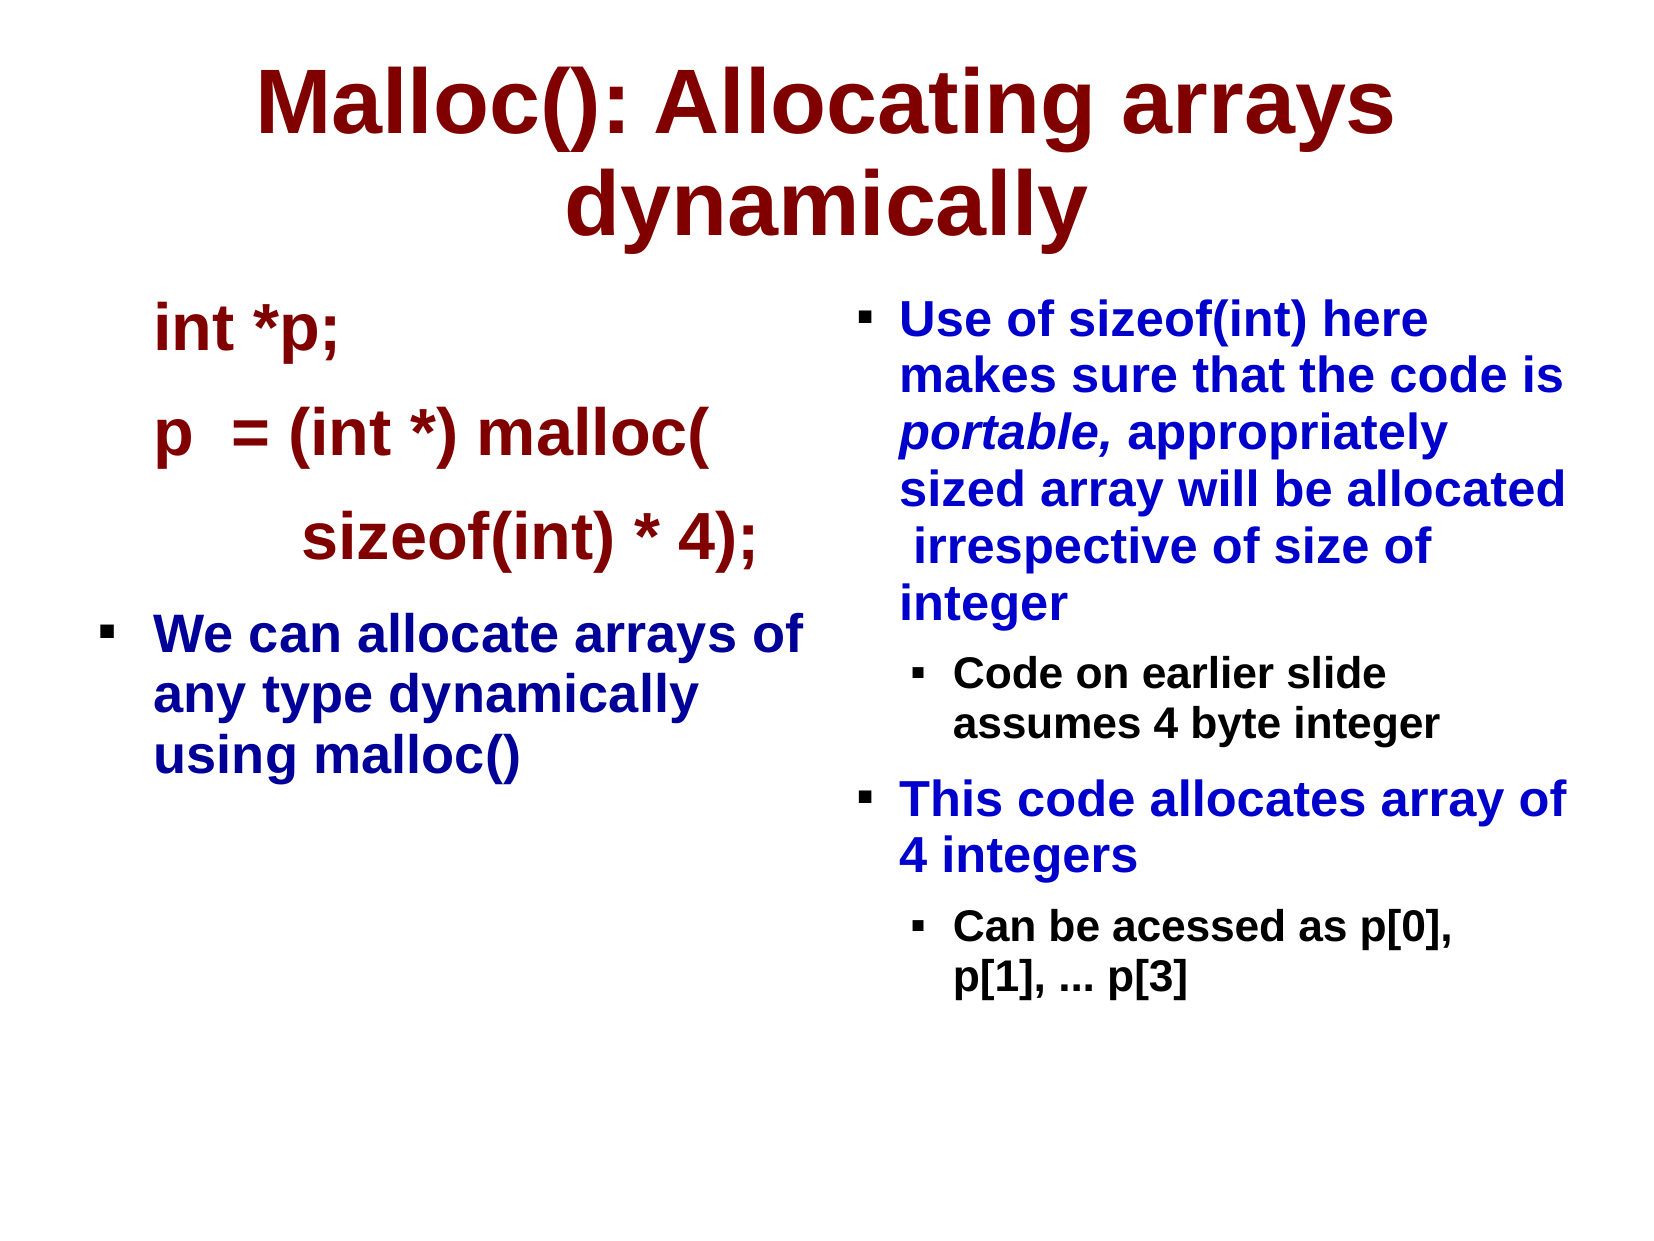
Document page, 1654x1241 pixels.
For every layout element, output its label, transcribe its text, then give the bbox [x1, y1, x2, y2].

list Use of sizeof(int) here makes sure that the code is portable, appropriately sized array will be allocated irrespective of size of integer Code on earlier slide assumes 4 byte integer This code allocates array of 4 integers Can be acessed as p[0], p[1], ... p[3] [845, 290, 1572, 1010]
list int *p; p = (int *) malloc( sizeof(int) * 4); We can allocate arrays of any type dynamically using malloc() [82, 290, 809, 1010]
title Malloc(): Allocating arrays dynamically [82, 49, 1571, 257]
